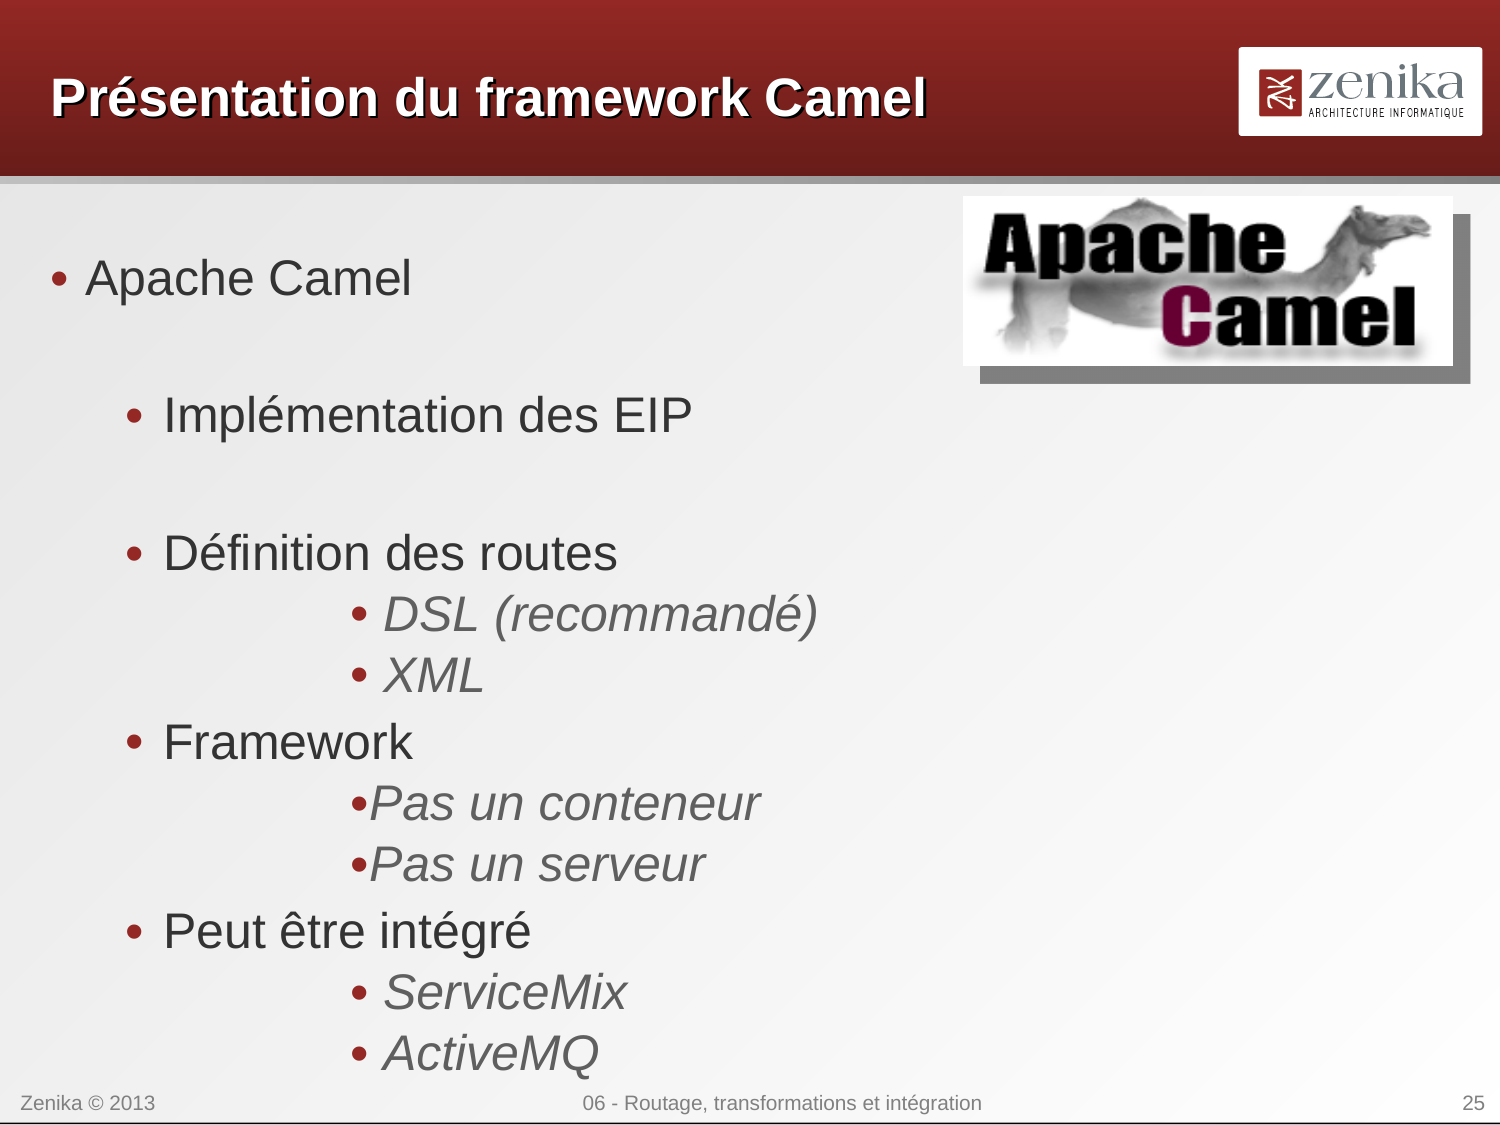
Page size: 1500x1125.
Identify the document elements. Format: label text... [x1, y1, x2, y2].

title Présentation du framework Camel [50, 15, 1206, 180]
picture [963, 196, 1453, 366]
list Apache Camel Implémentation des EIP Définition des routes DSL (recommandé) XML Framework Pas un conteneur Pas un serveur Peut être intégré ServiceMix ActiveMQ [50, 250, 1477, 1081]
picture [1257, 58, 1464, 125]
